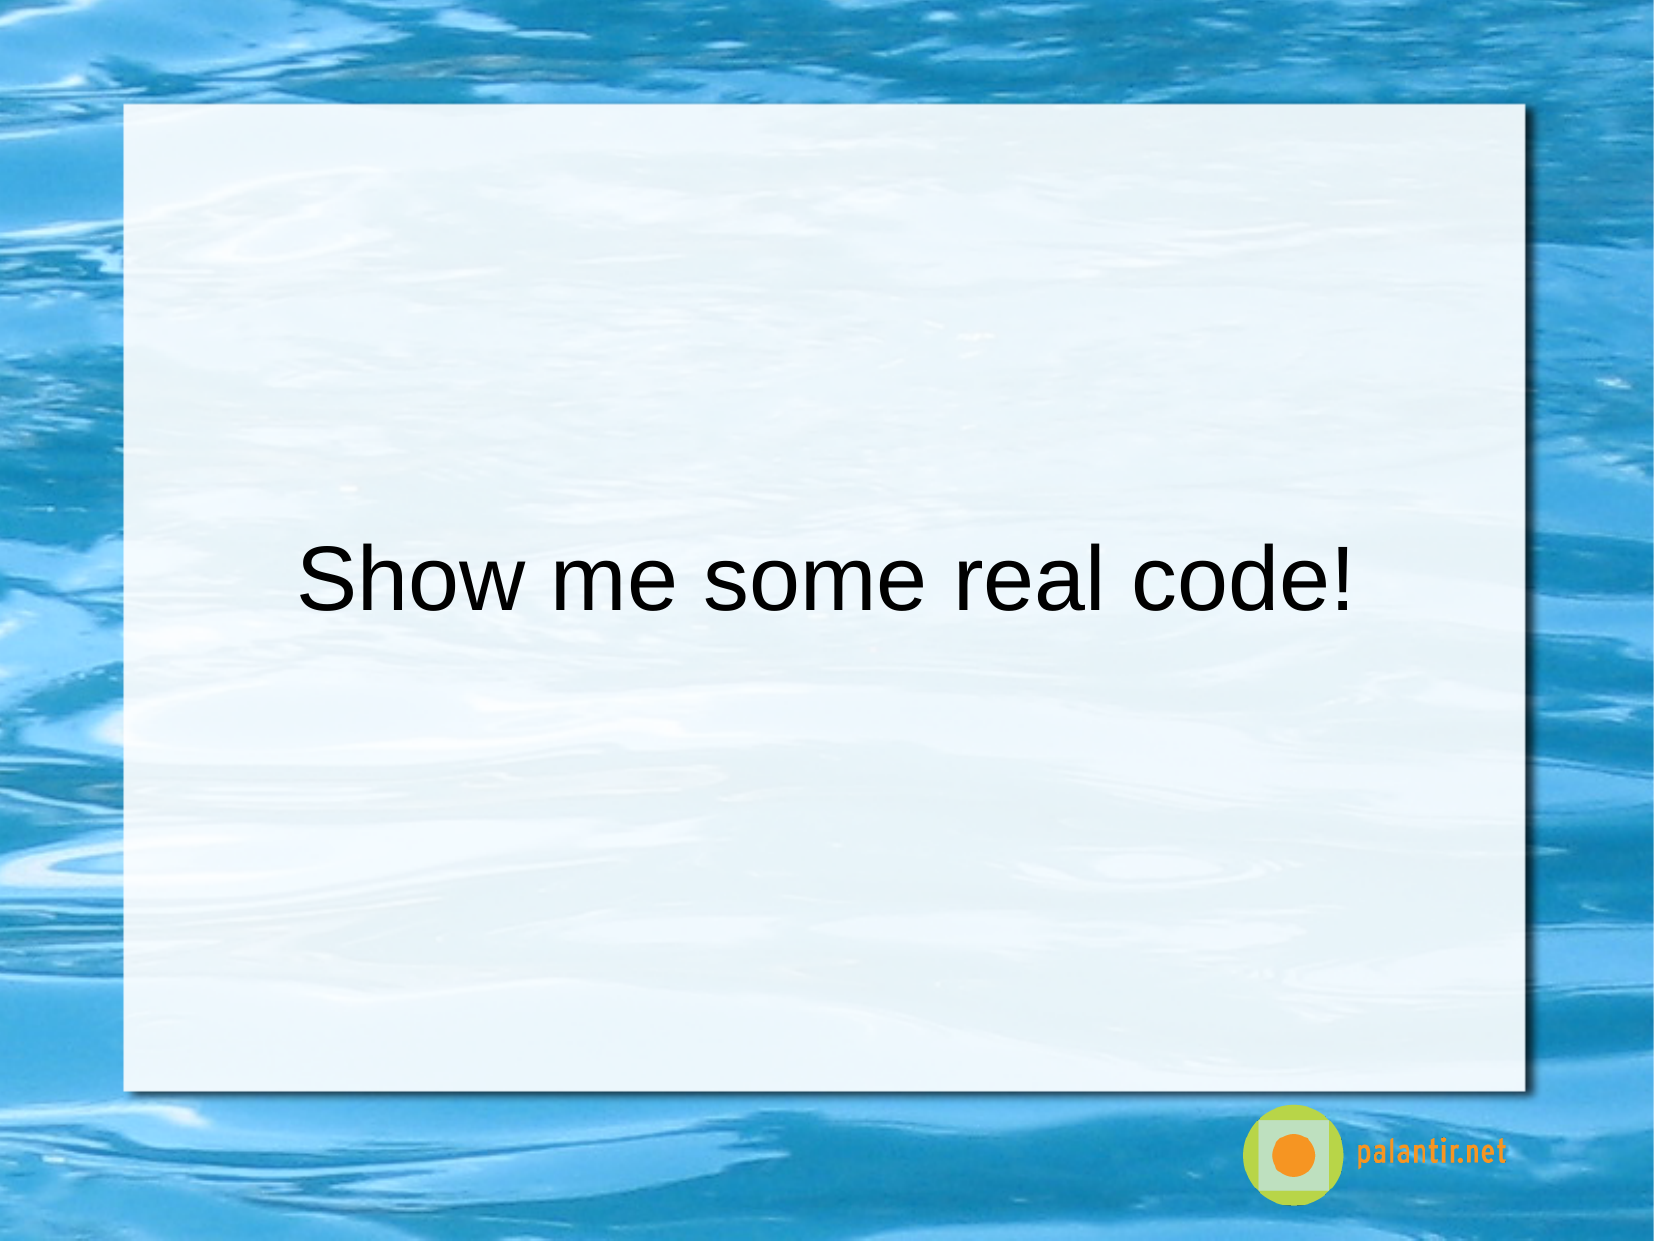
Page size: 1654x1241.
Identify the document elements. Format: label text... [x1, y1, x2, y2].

title Show me some real code! [147, 490, 1506, 668]
picture [0, 0, 1654, 1241]
